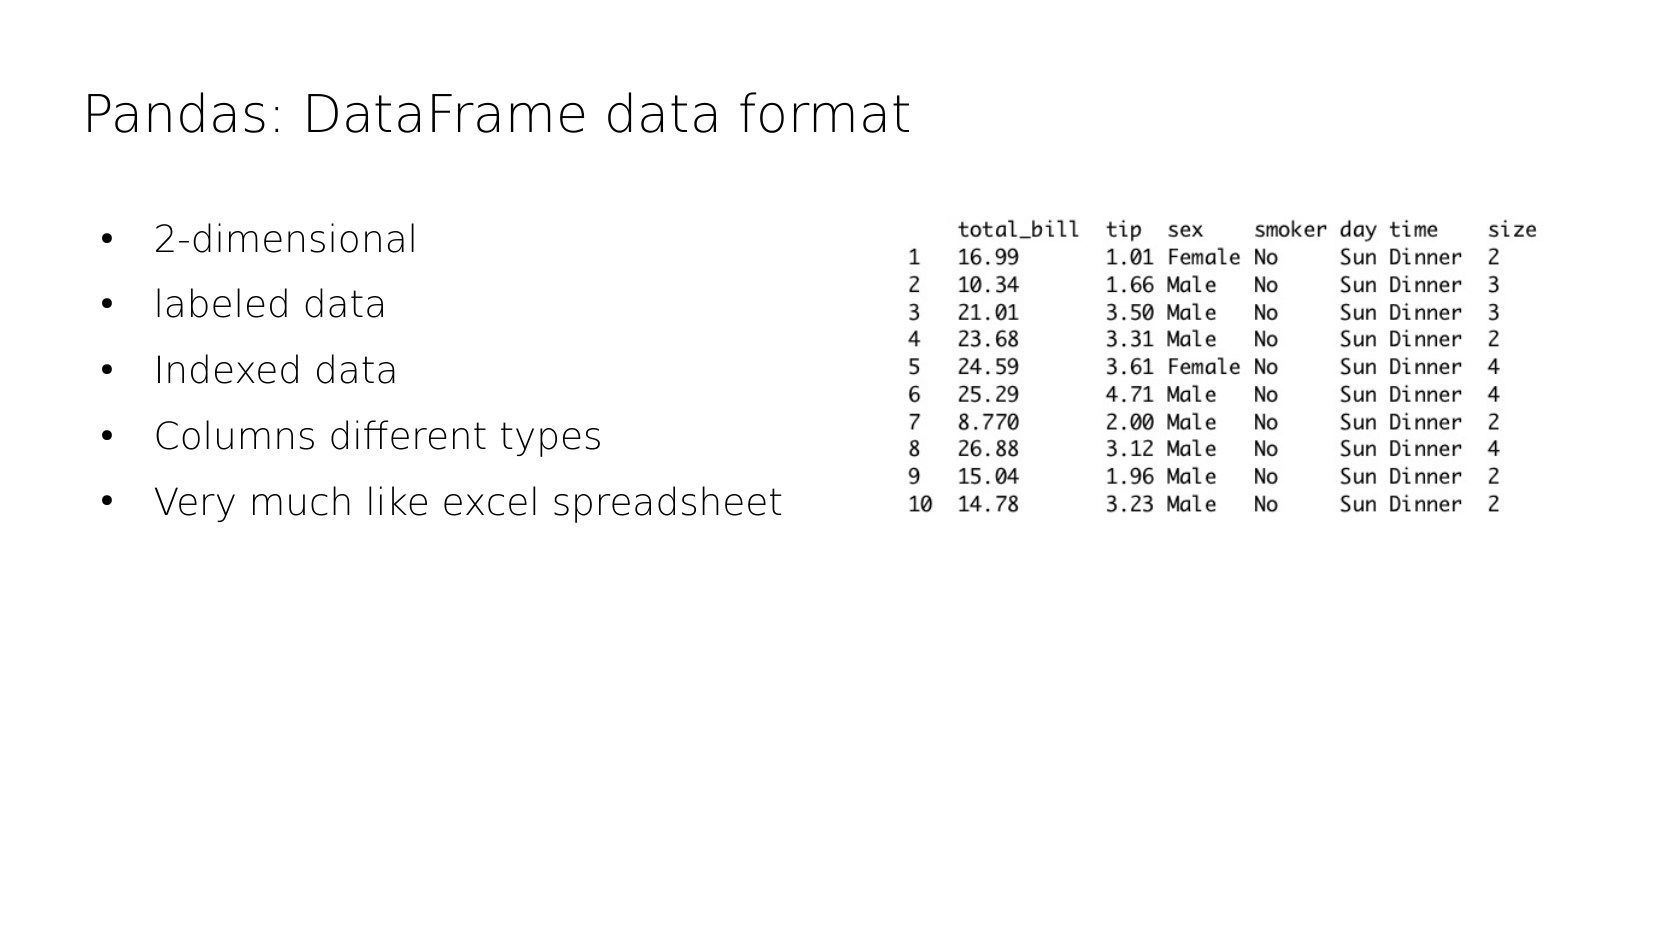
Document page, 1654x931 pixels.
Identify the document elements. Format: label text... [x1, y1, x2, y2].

list 2-dimensional labeled data Indexed data Columns different types Very much like excel spreadsheet [82, 217, 809, 758]
title Pandas: DataFrame data format [82, 37, 1571, 193]
picture [902, 216, 1545, 524]
